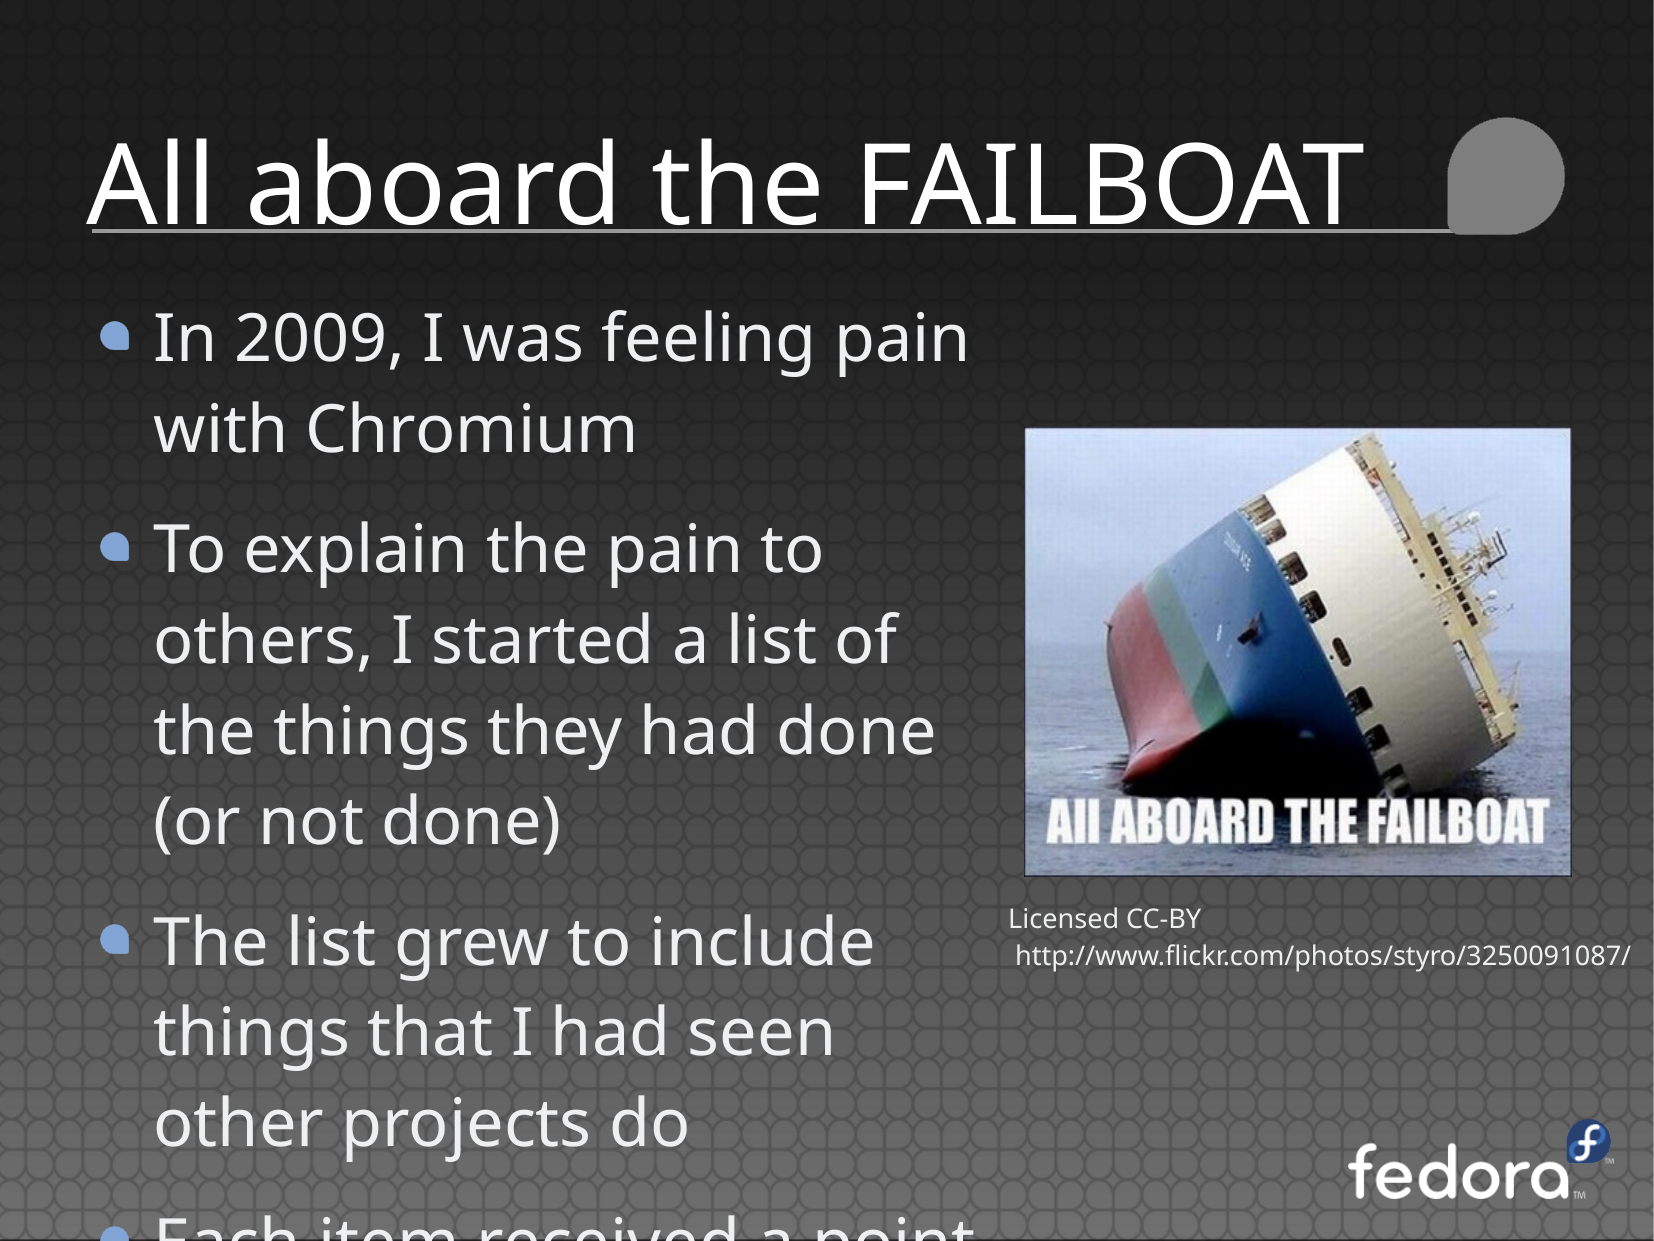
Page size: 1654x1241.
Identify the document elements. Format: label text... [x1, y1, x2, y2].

title All aboard the FAILBOAT [86, 112, 1576, 249]
picture [0, 0, 1654, 1241]
list In 2009, I was feeling pain with Chromium To explain the pain to others, I started a list of the things they had done (or not done) The list grew to include things that I had seen other projects do Each item received a point score [82, 290, 999, 1241]
text_box Licensed CC-BY http://www.flickr.com/photos/styro/3250091087/ [1002, 892, 1637, 970]
